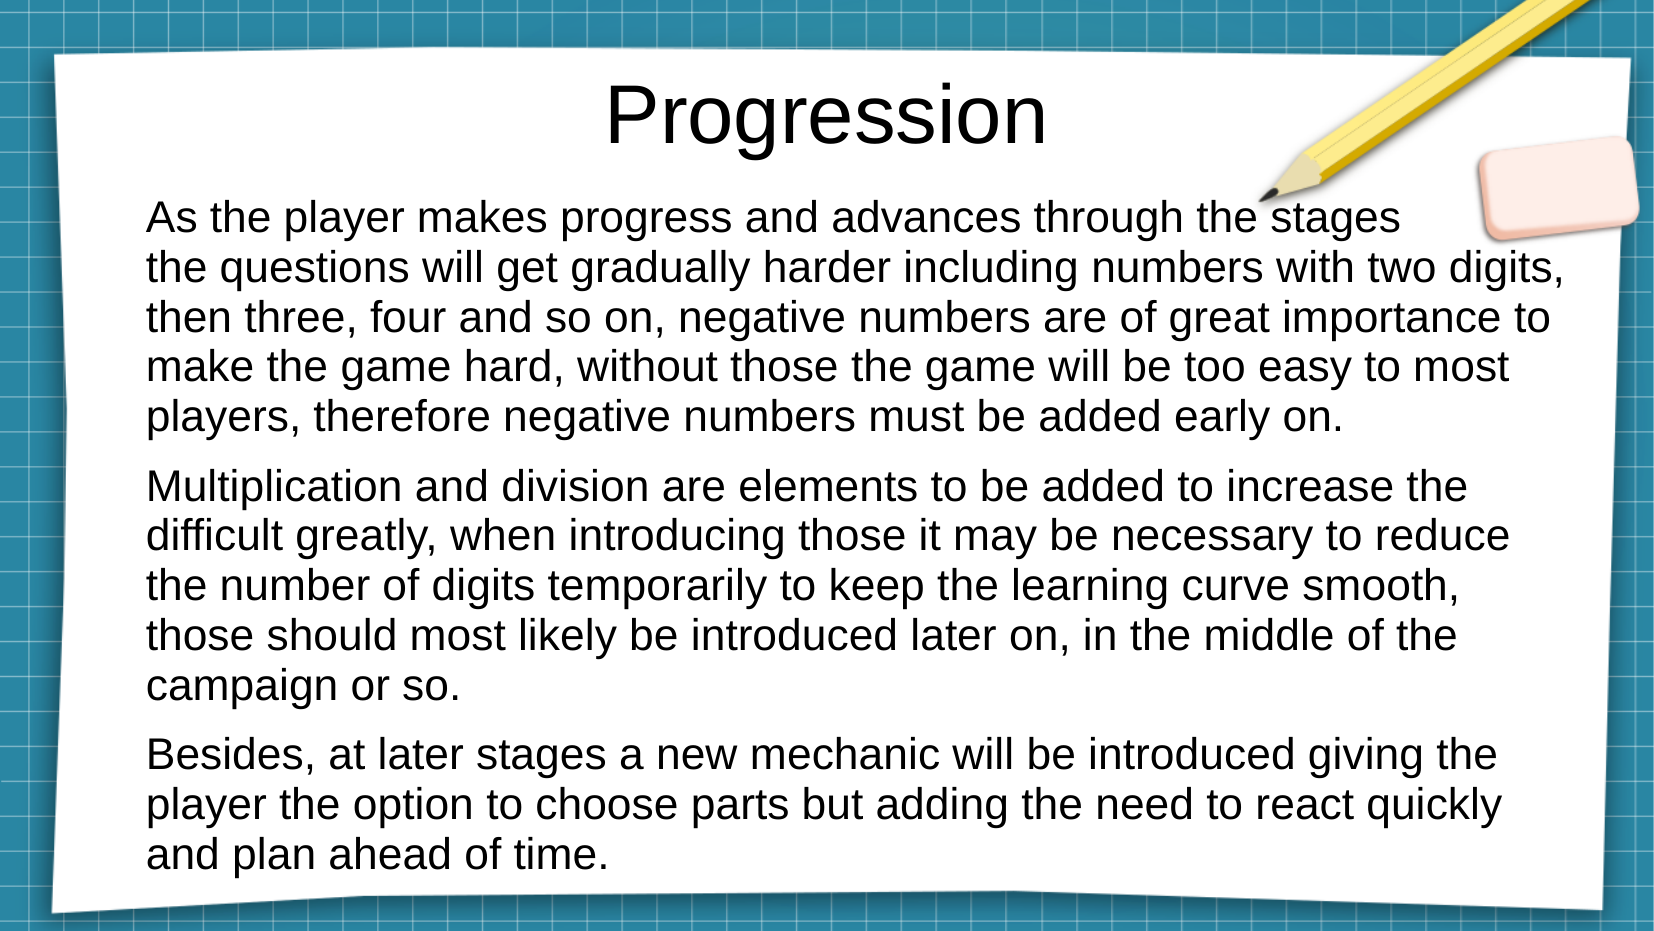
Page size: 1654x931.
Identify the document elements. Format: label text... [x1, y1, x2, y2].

list As the player makes progress and advances through the stages the questions will get gradually harder including numbers with two digits, then three, four and so on, negative numbers are of great importance to make the game hard, without those the game will be too easy to most players, therefore negative numbers must be added early on. Multiplication and division are elements to be added to increase the difficult greatly, when introducing those it may be necessary to reduce the number of digits temporarily to keep the learning curve smooth, those should most likely be introduced later on, in the middle of the campaign or so. Besides, at later stages a new mechanic will be introduced giving the player the option to choose parts but adding the need to react quickly and plan ahead of time. [82, 192, 1571, 886]
title Progression [82, 37, 1571, 192]
picture [0, 0, 1654, 931]
